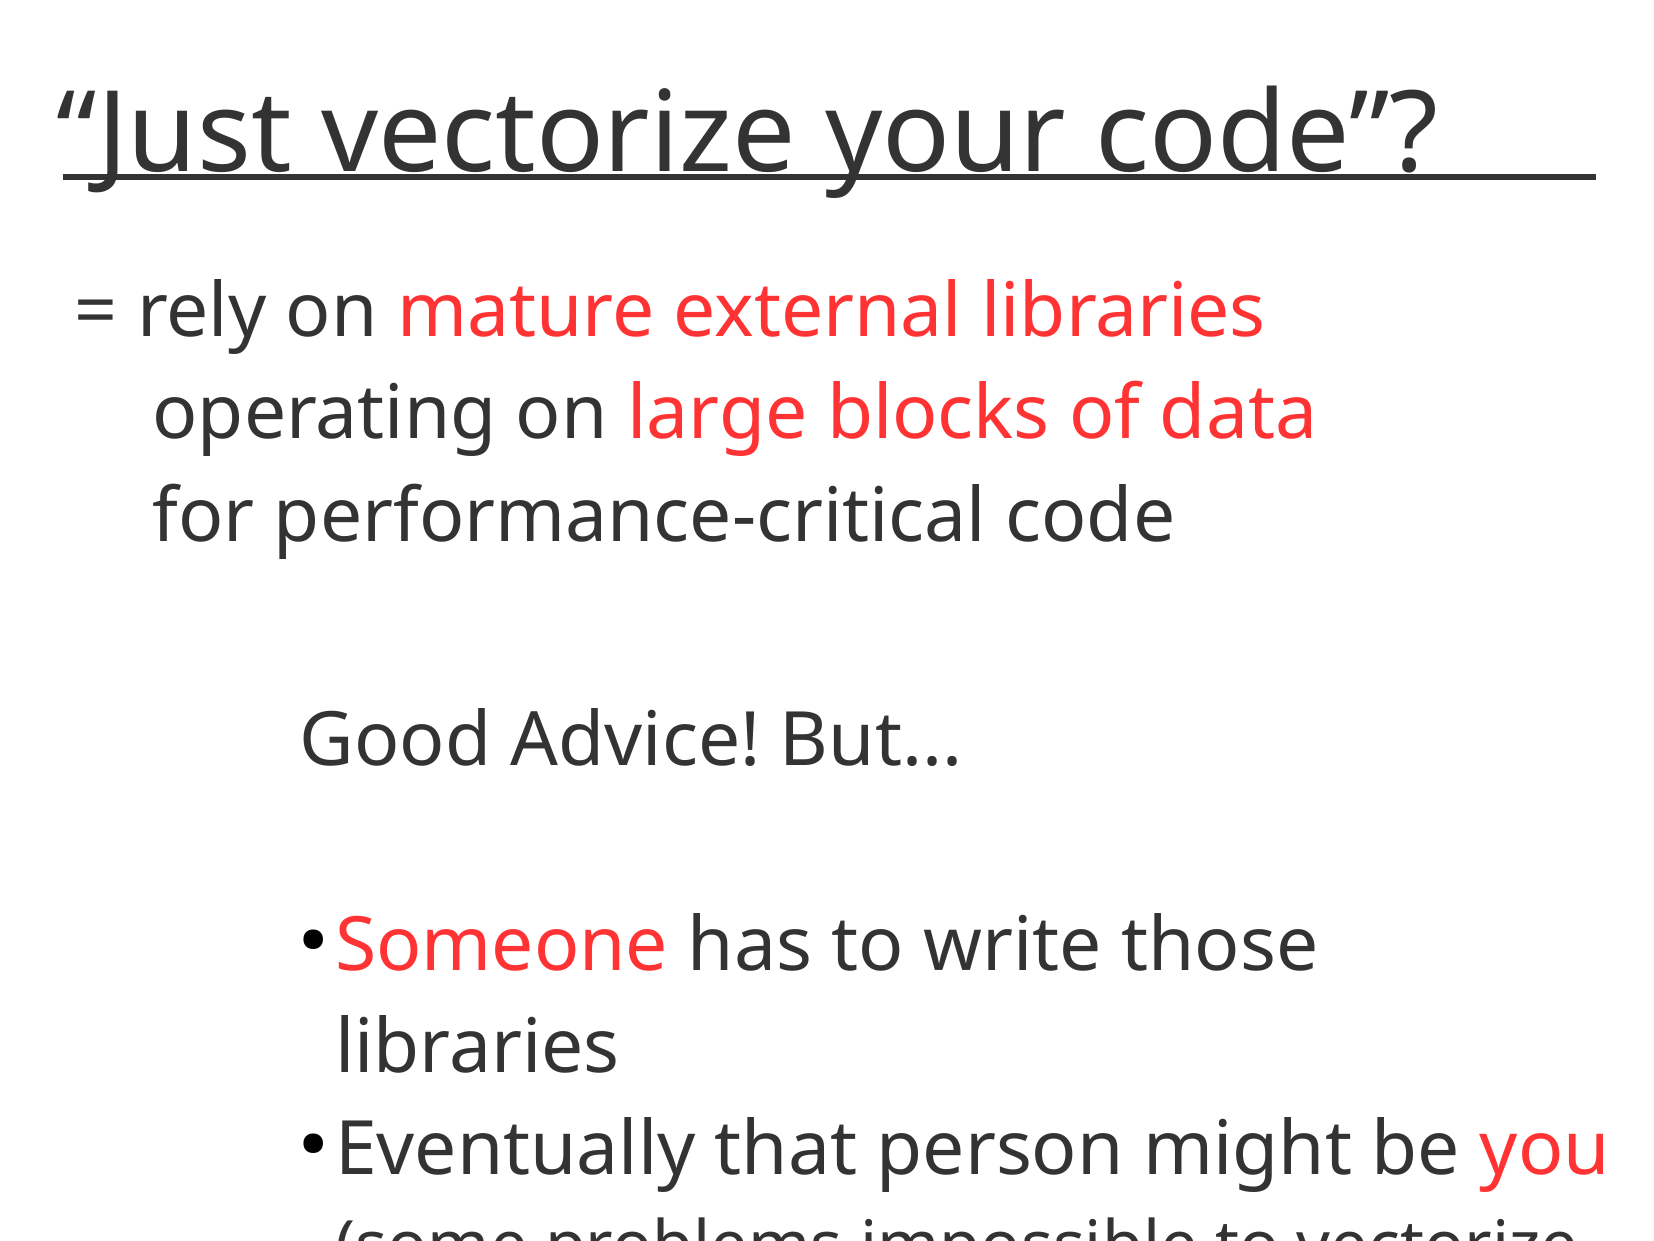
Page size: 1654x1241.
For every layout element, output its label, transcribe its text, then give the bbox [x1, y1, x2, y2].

title “Just vectorize your code”? [56, 24, 1546, 232]
text_box = rely on mature external libraries operating on large blocks of data for performance-critical code [60, 249, 1411, 490]
text_box Good Advice! But... Someone has to write those libraries Eventually that person might be you (some problems impossible to vectorize or just very awkward) [285, 678, 1636, 1128]
